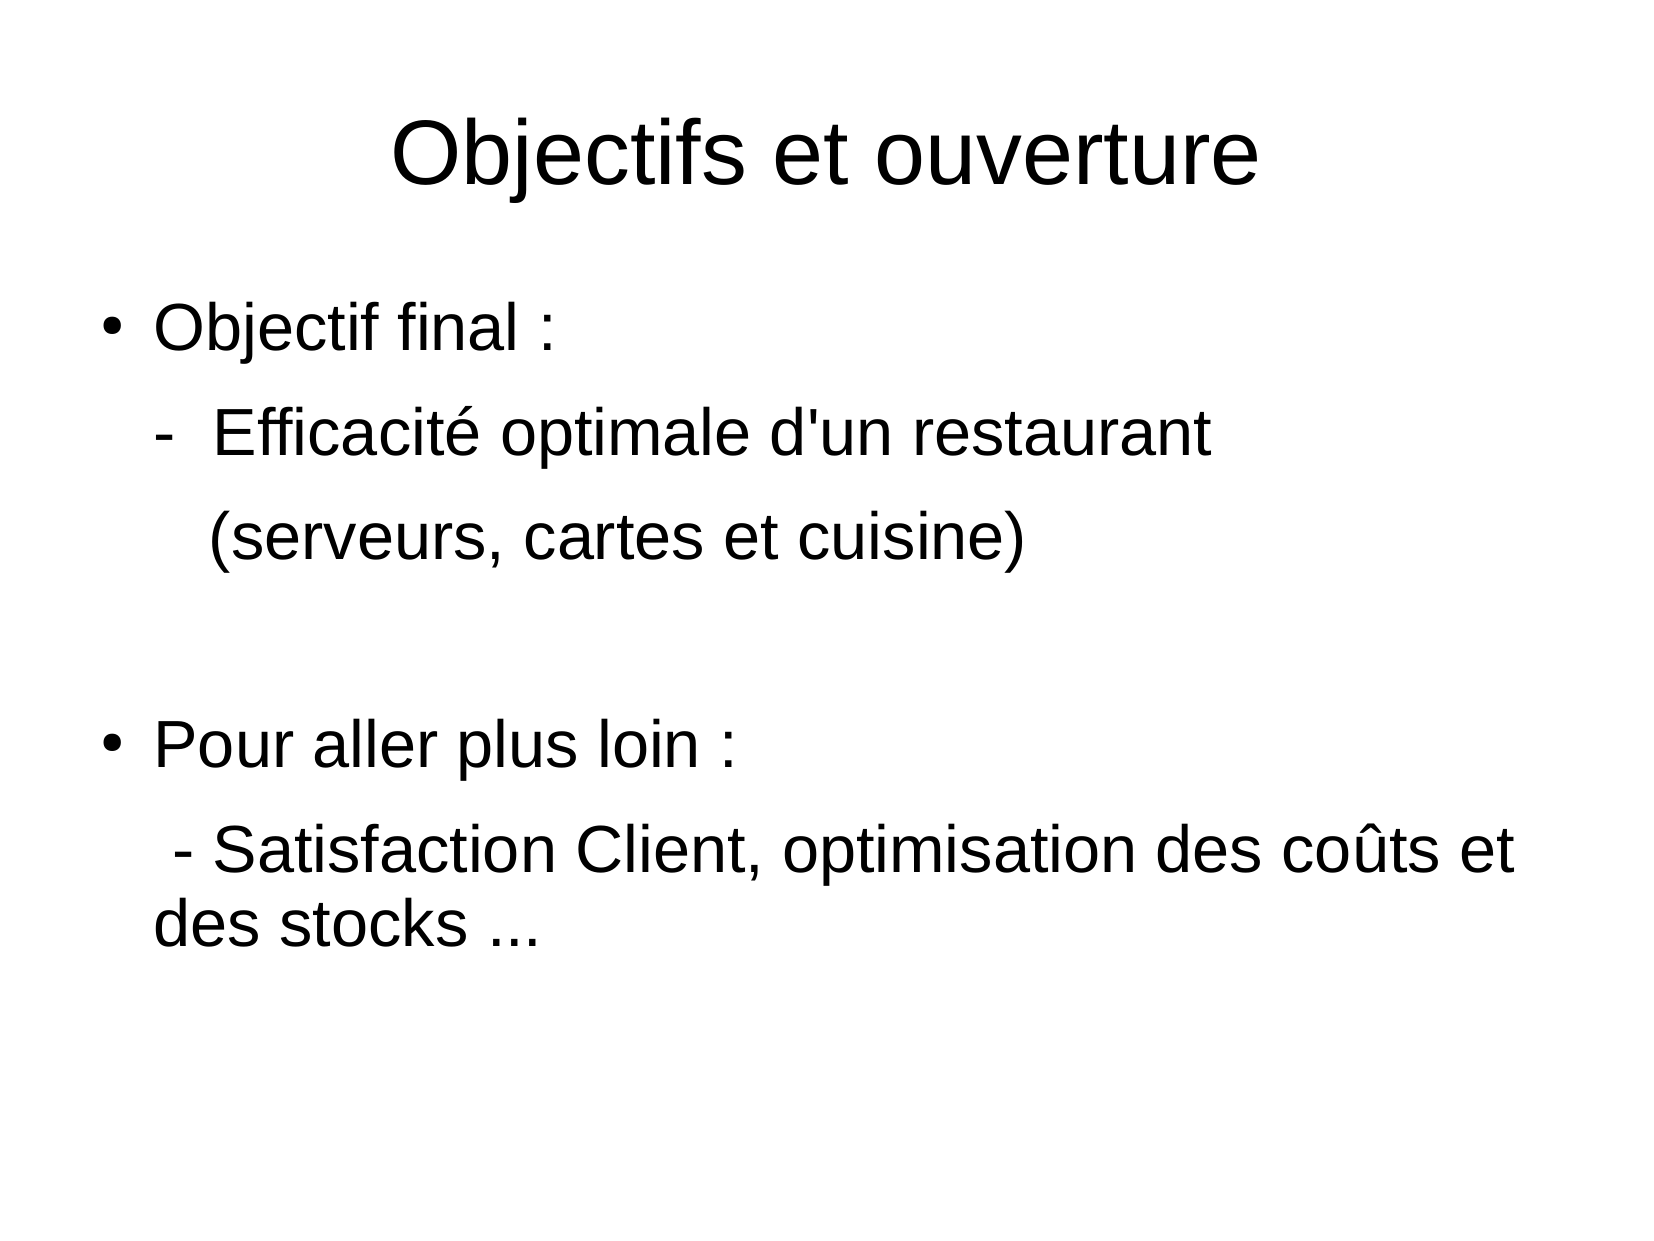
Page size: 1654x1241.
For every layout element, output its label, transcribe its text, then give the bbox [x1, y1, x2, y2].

title Objectifs et ouverture [82, 49, 1571, 257]
list Objectif final : - Efficacité optimale d'un restaurant (serveurs, cartes et cuisine) Pour aller plus loin : - Satisfaction Client, optimisation des coûts et des stocks ... [82, 290, 1571, 1216]
